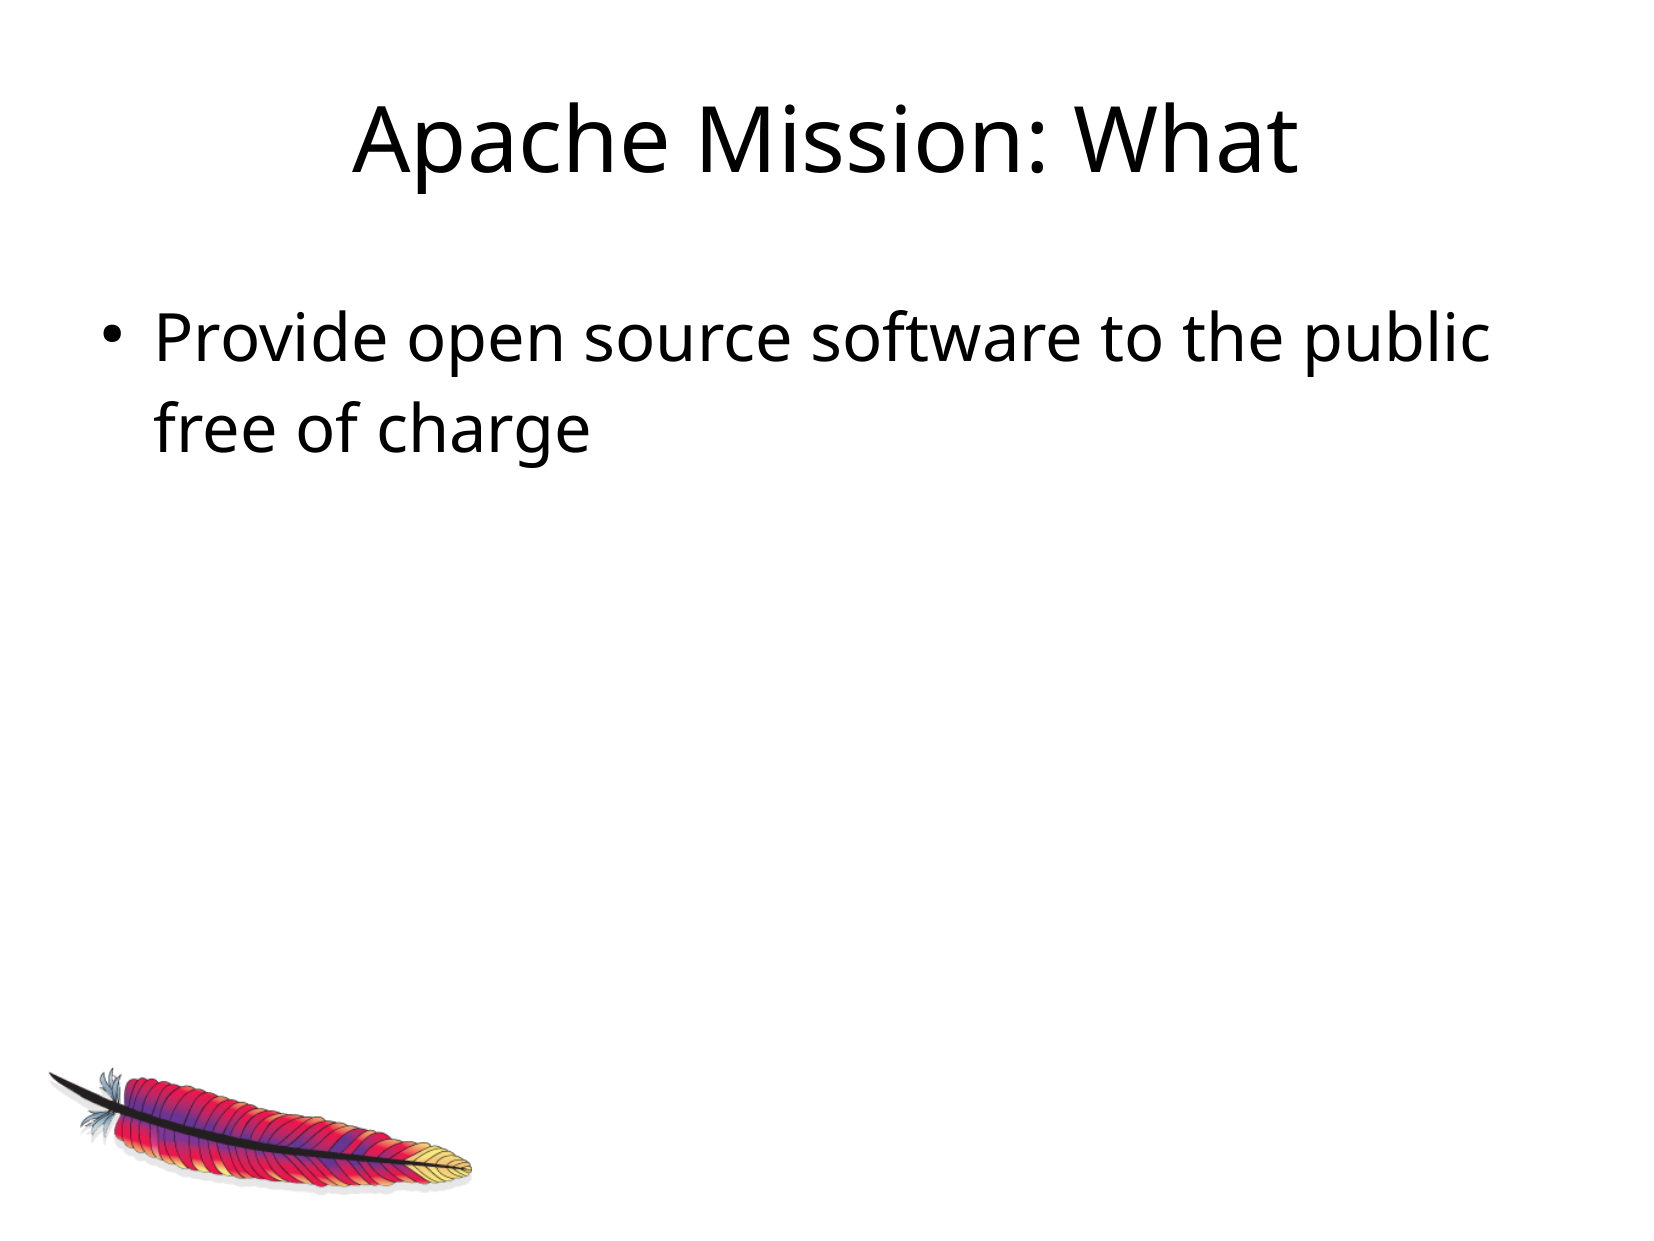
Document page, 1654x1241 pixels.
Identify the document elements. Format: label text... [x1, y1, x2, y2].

picture [45, 1064, 477, 1200]
list Provide open source software to the public free of charge [82, 290, 1571, 1109]
title Apache Mission: What [82, 49, 1571, 226]
